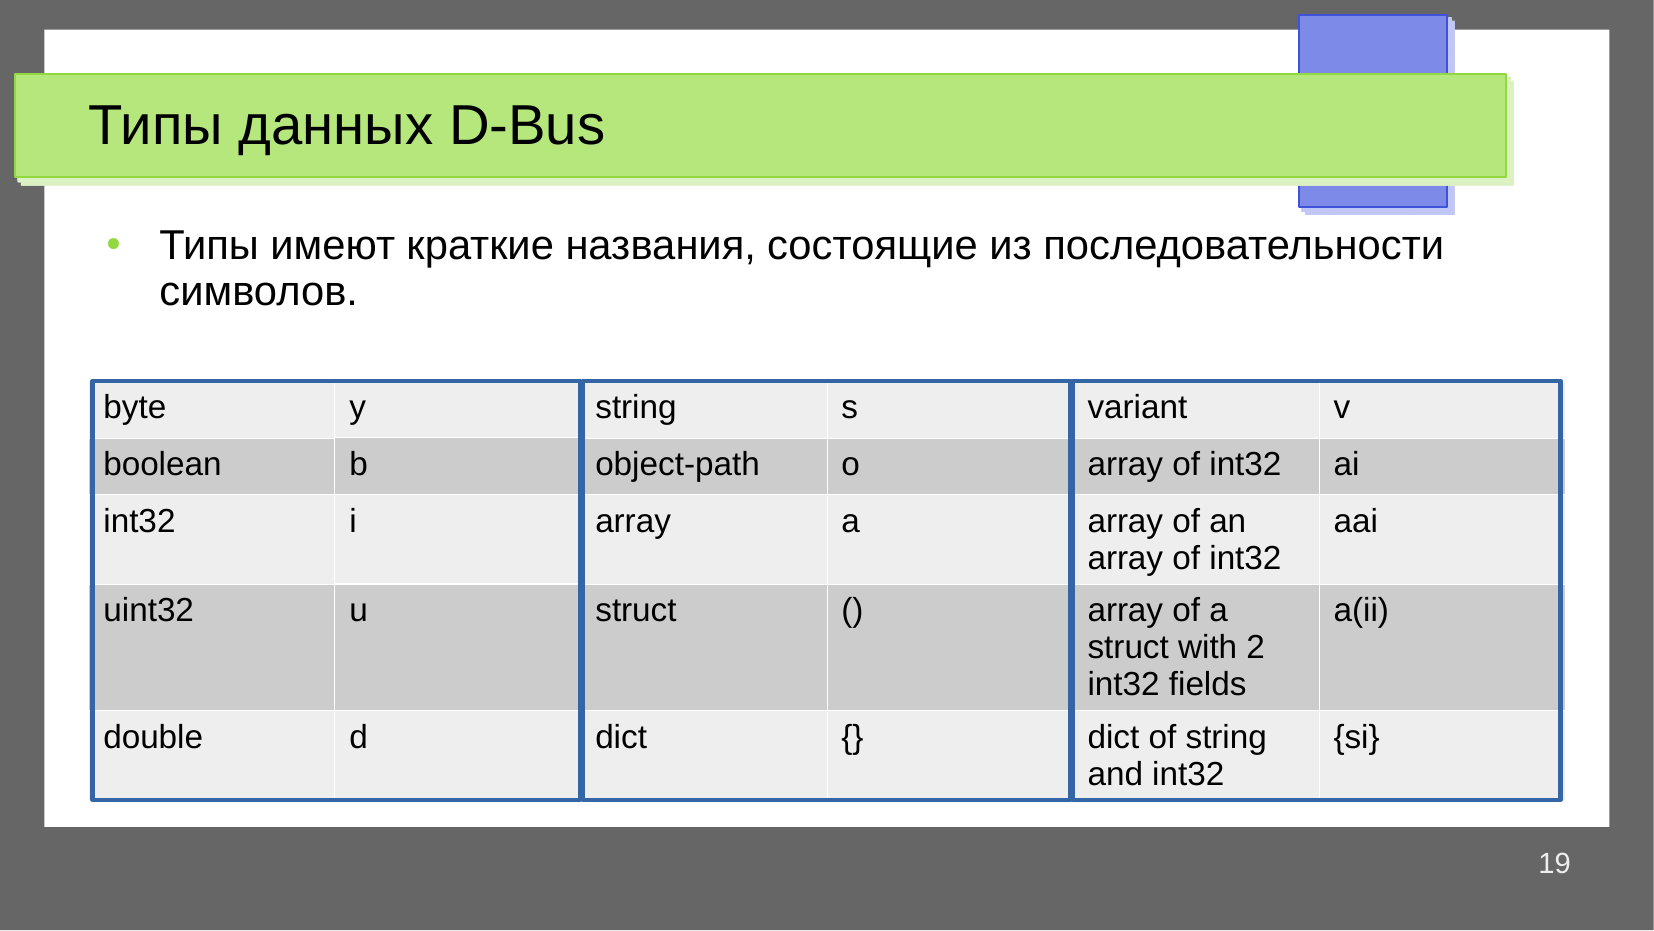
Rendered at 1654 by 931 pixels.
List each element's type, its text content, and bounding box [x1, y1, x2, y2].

table_cell {si} [1320, 711, 1558, 798]
table_cell struct [585, 585, 827, 710]
table_header v [1320, 383, 1558, 438]
table_cell dict [585, 711, 827, 798]
table_cell d [335, 711, 578, 798]
table_cell u [335, 585, 578, 710]
table_cell {} [828, 711, 1068, 798]
table_cell boolean [95, 439, 334, 494]
table_cell double [95, 711, 334, 798]
table_cell b [335, 438, 578, 494]
table_cell aai [1320, 495, 1558, 584]
table_cell () [828, 585, 1068, 710]
table_cell i [335, 495, 578, 583]
table_cell int32 [95, 495, 334, 584]
table_cell ai [1320, 439, 1558, 494]
table_cell array of a struct with 2 int32 fields [1075, 585, 1319, 710]
table_cell a [828, 495, 1068, 584]
table_cell array [585, 495, 827, 584]
table_cell array of int32 [1075, 439, 1319, 494]
table_header byte [95, 383, 334, 438]
table_header y [335, 383, 578, 437]
table_header variant [1075, 383, 1319, 438]
table_cell array of an array of int32 [1075, 495, 1319, 584]
title Типы данных D-Bus [88, 73, 1506, 178]
table_cell a(ii) [1320, 585, 1558, 710]
table_cell uint32 [95, 585, 334, 710]
table_cell object-path [585, 439, 827, 494]
table_cell dict of string and int32 [1075, 711, 1319, 798]
list Типы имеют краткие названия, состоящие из последовательности символов. [88, 221, 1565, 338]
table_cell o [828, 439, 1068, 494]
table_header string [585, 383, 827, 438]
table_header s [828, 383, 1068, 438]
